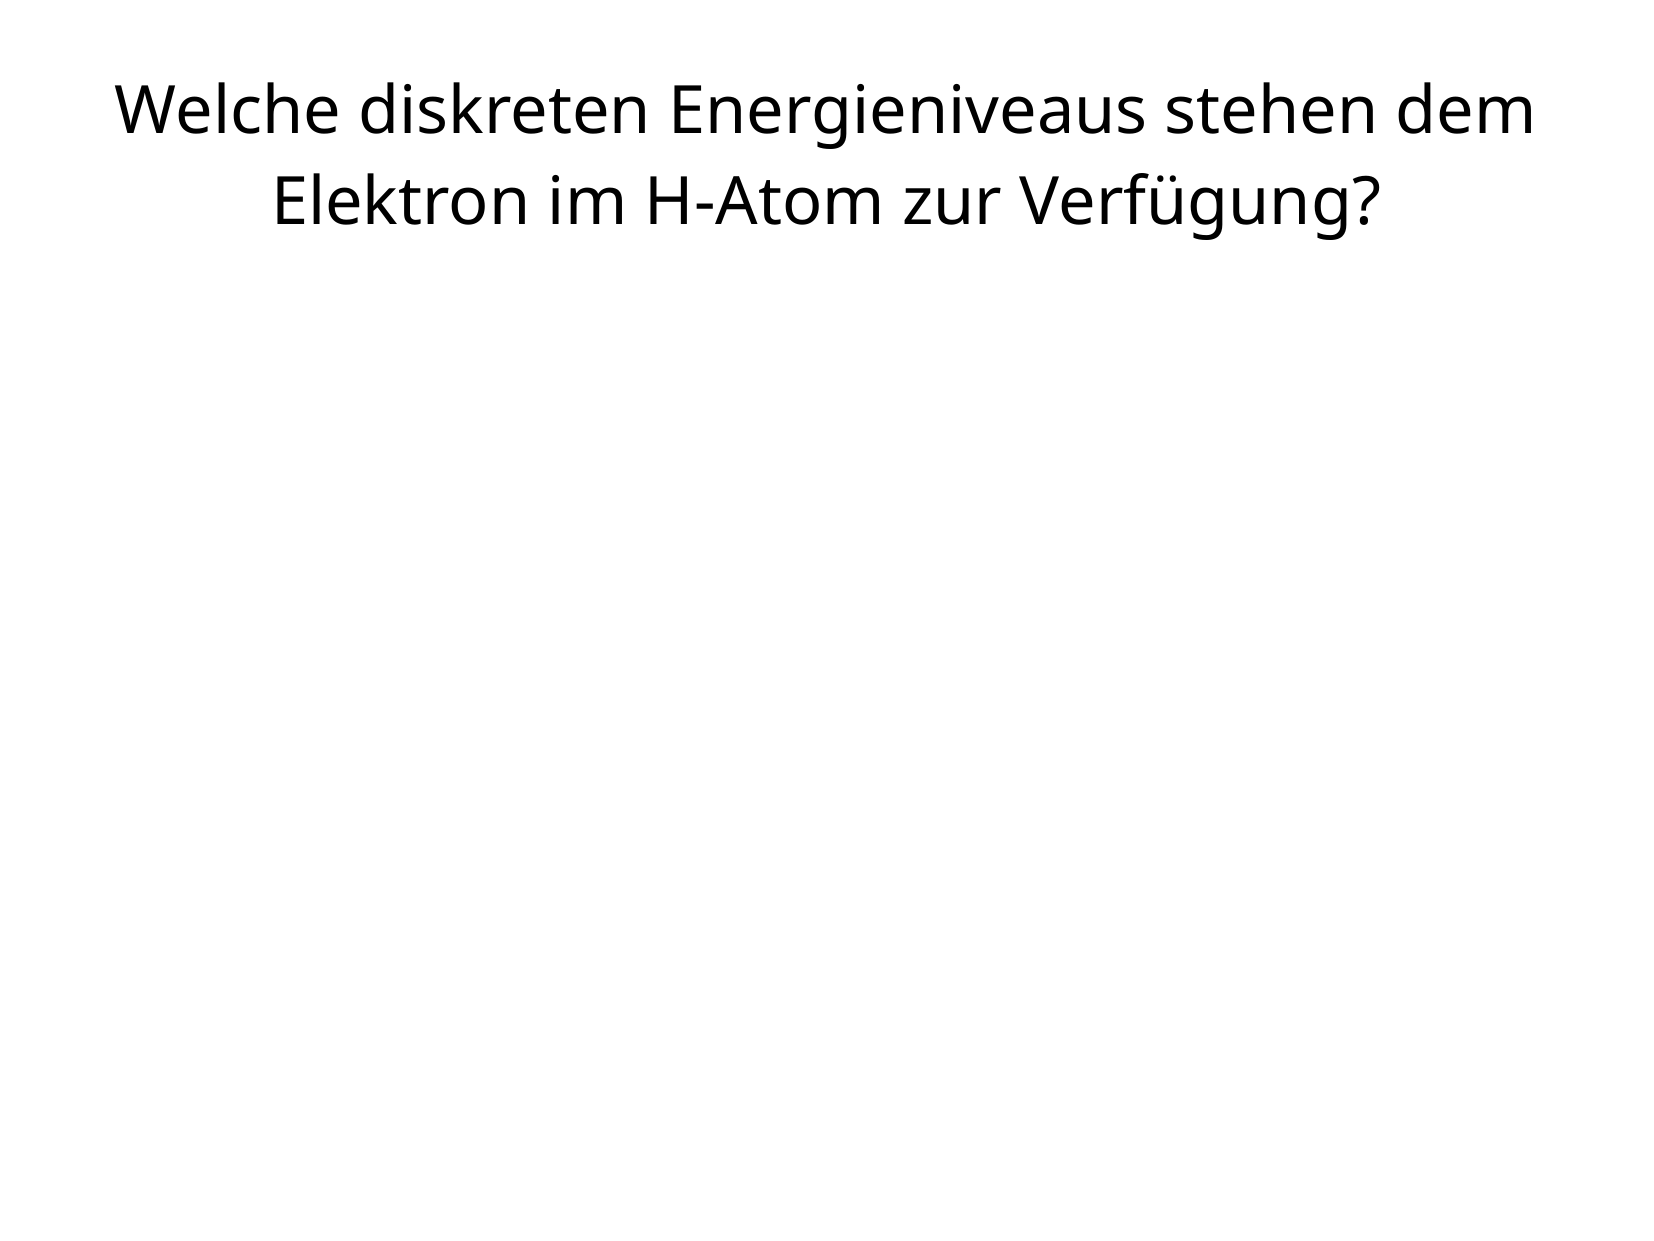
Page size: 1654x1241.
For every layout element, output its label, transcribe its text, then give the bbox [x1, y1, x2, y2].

title Welche diskreten Energieniveaus stehen dem Elektron im H-Atom zur Verfügung? [82, 49, 1571, 257]
